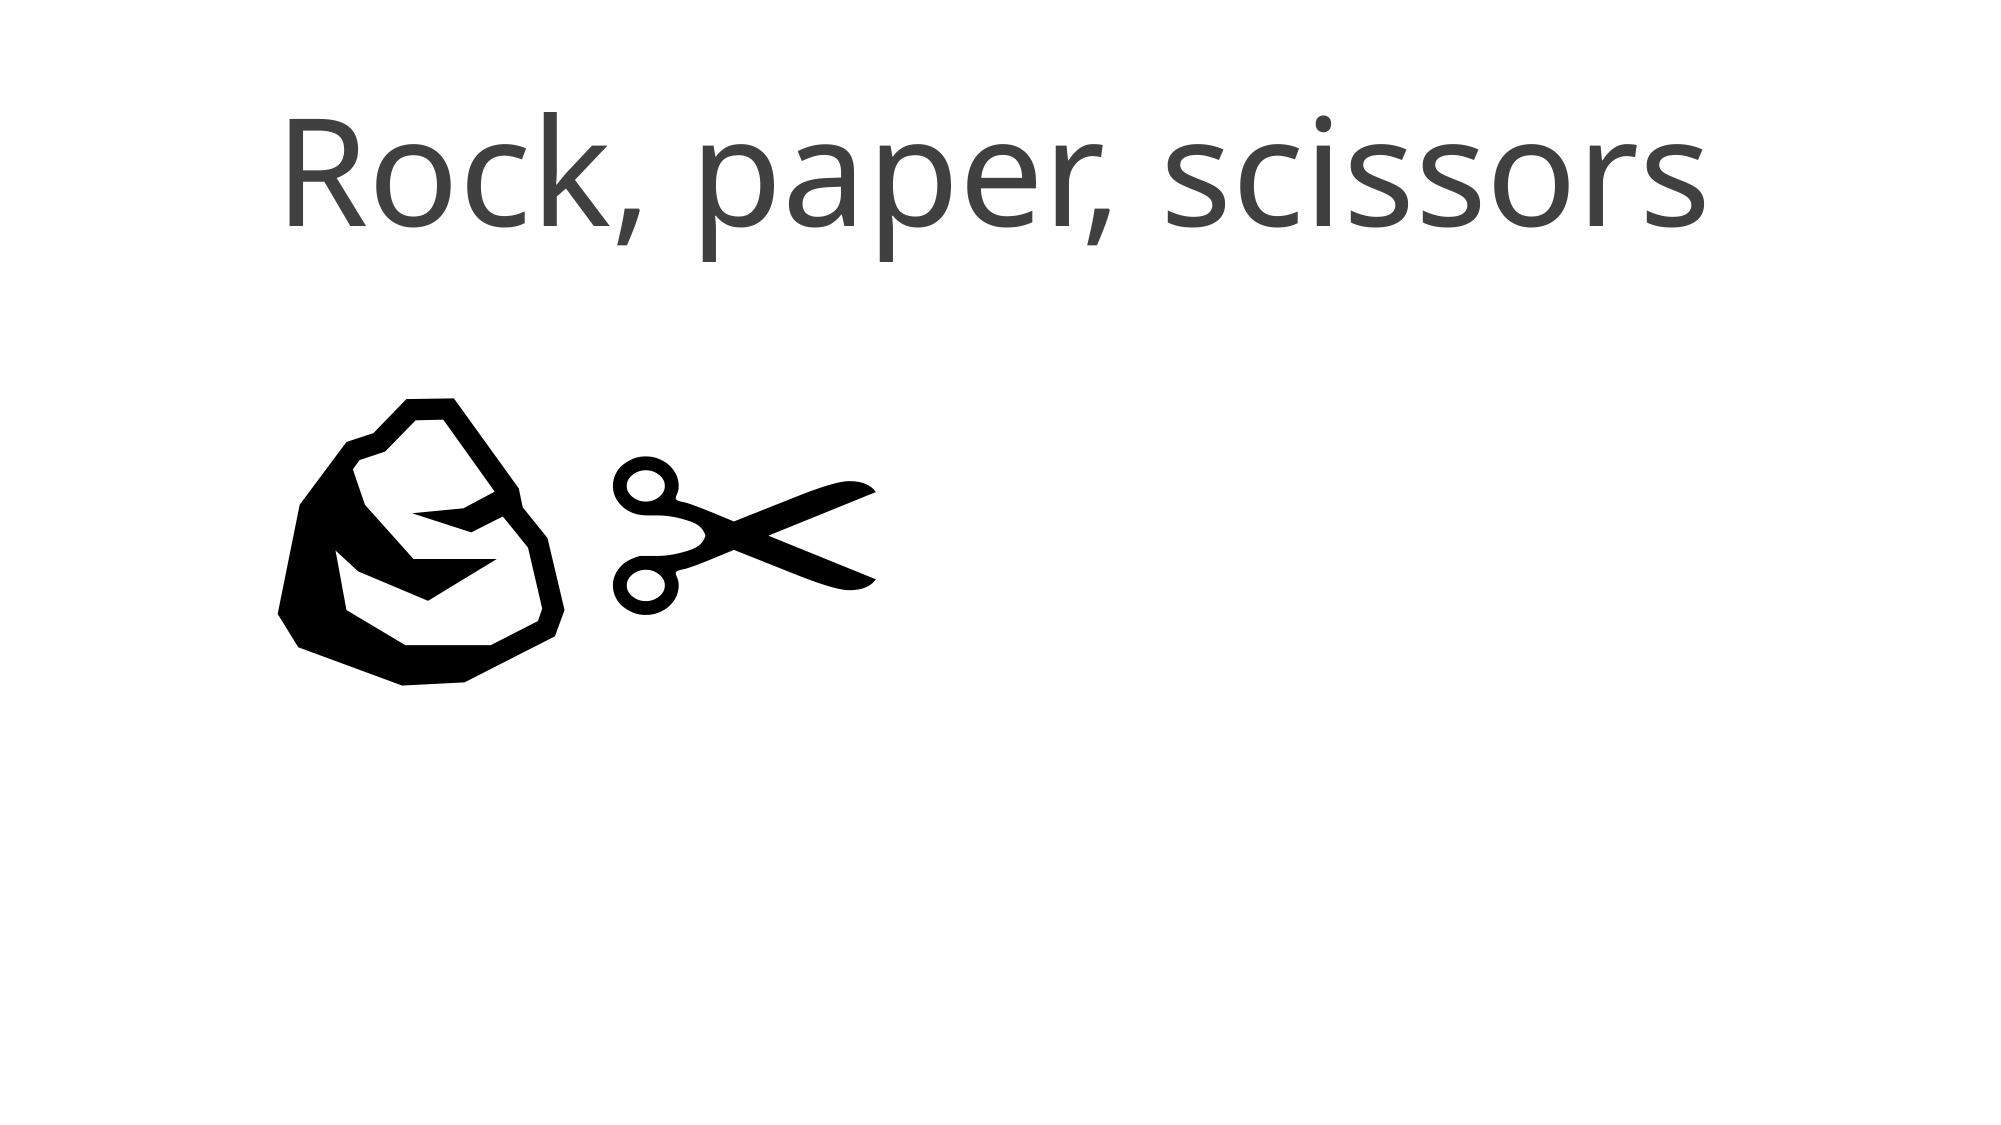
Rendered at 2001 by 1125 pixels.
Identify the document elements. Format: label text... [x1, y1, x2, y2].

list 🪨📜✂️ [99, 286, 1900, 940]
title Rock, paper, scissors [112, 37, 1876, 286]
